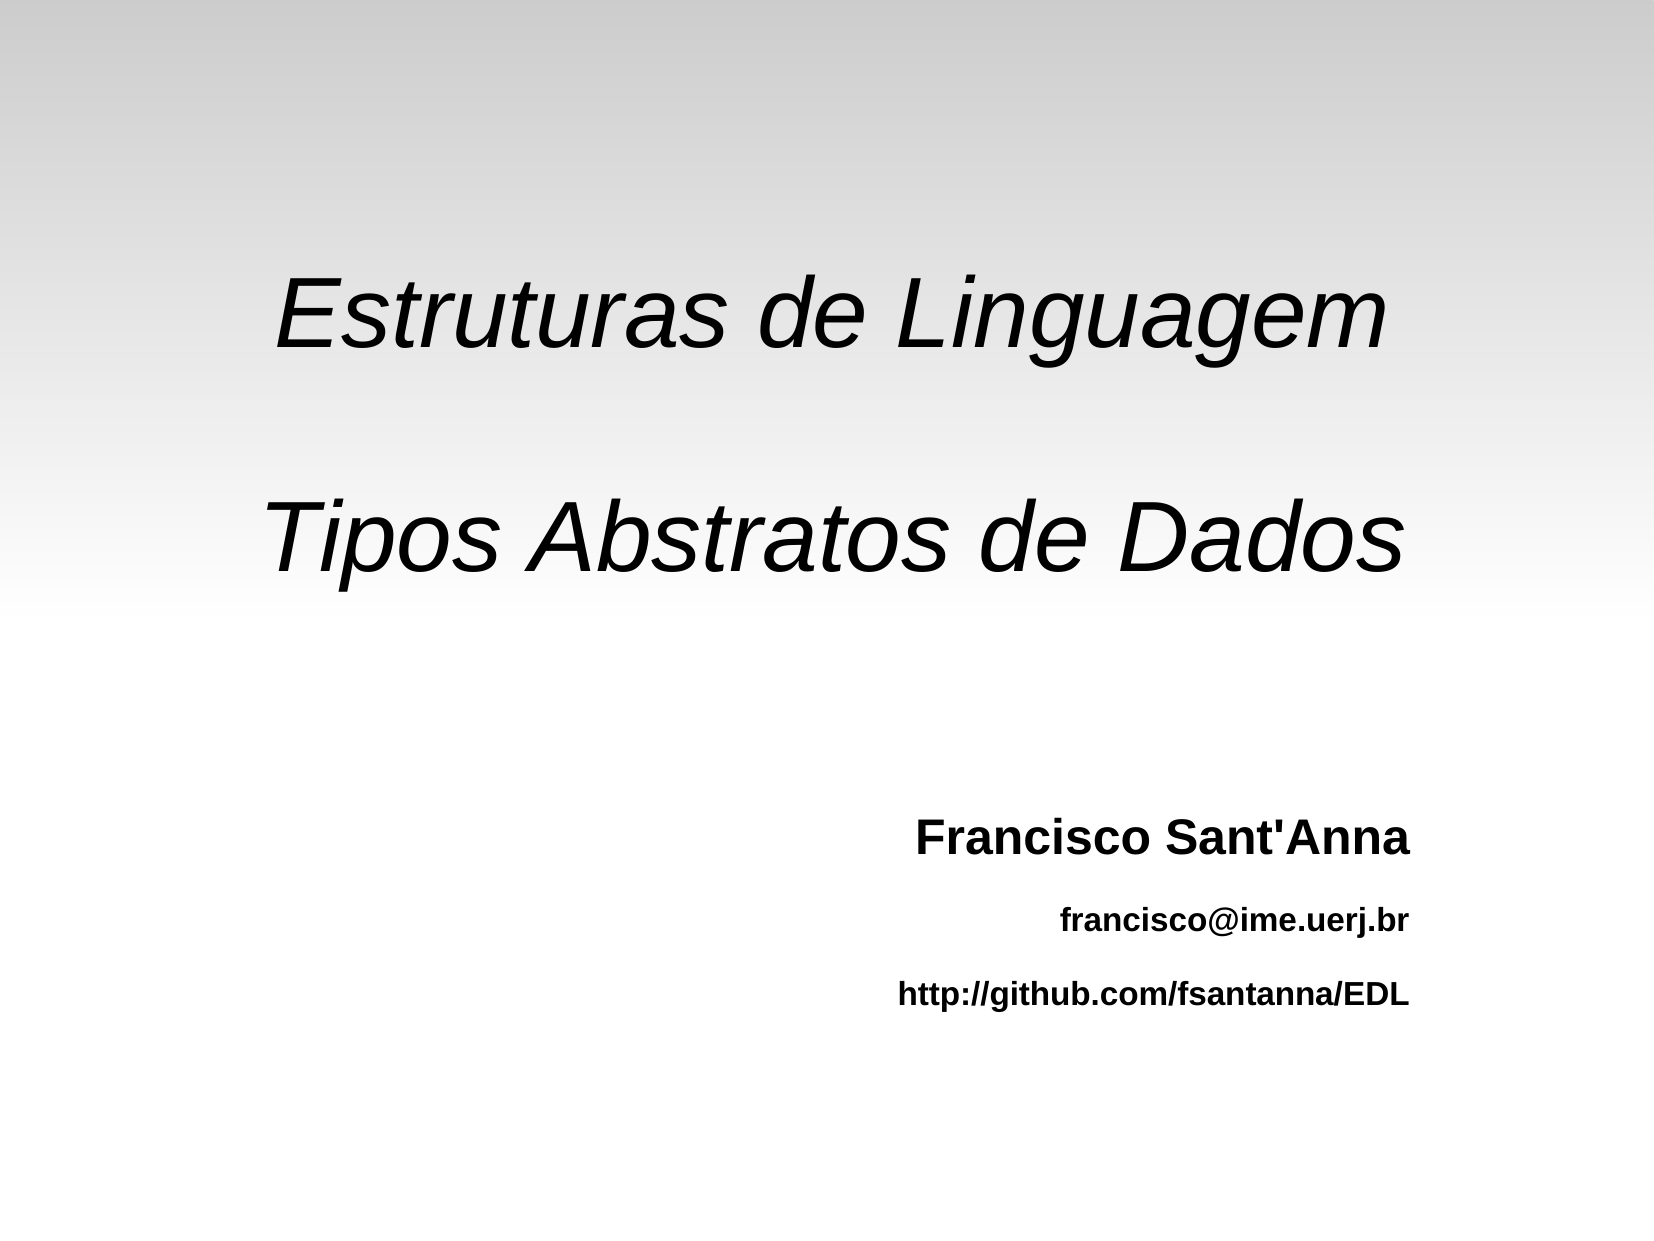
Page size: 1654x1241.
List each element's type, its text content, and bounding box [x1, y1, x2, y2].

subtitle Estruturas de Linguagem Tipos Abstratos de Dados [88, 257, 1577, 593]
text_box Francisco Sant'Anna francisco@ime.uerj.br http://github.com/fsantanna/EDL [882, 801, 1425, 1023]
